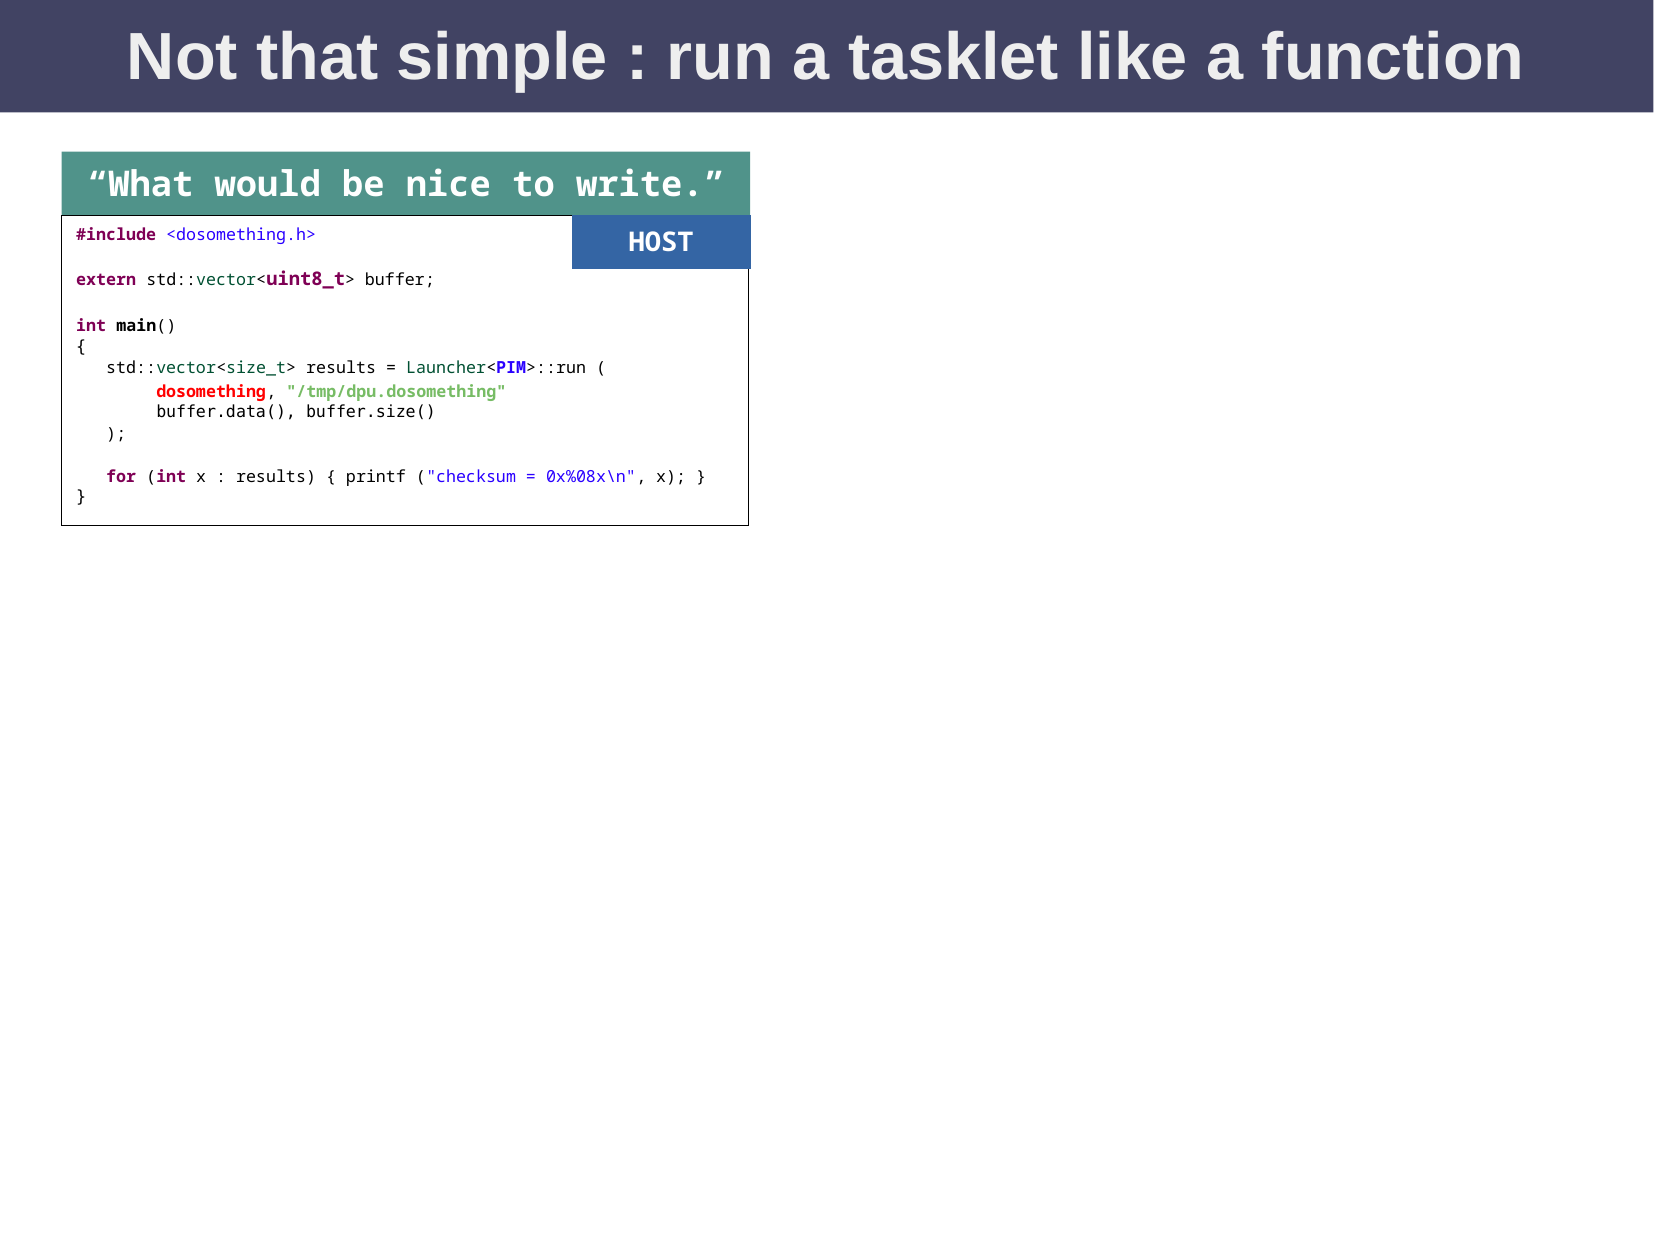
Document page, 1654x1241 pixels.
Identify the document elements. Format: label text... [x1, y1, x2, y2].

text_box #include <dosomething.h> extern std::vector<uint8_t> buffer; int main() { std::vector<size_t> results = Launcher<PIM>::run ( dosomething, "/tmp/dpu.dosomething" buffer.data(), buffer.size() ); for (int x : results) { printf ("checksum = 0x%08x\n", x); } } [61, 215, 749, 526]
text_box “What would be nice to write.” [61, 151, 751, 215]
text_box HOST [572, 215, 751, 269]
text_box Not that simple : run a tasklet like a function [0, 0, 1654, 113]
